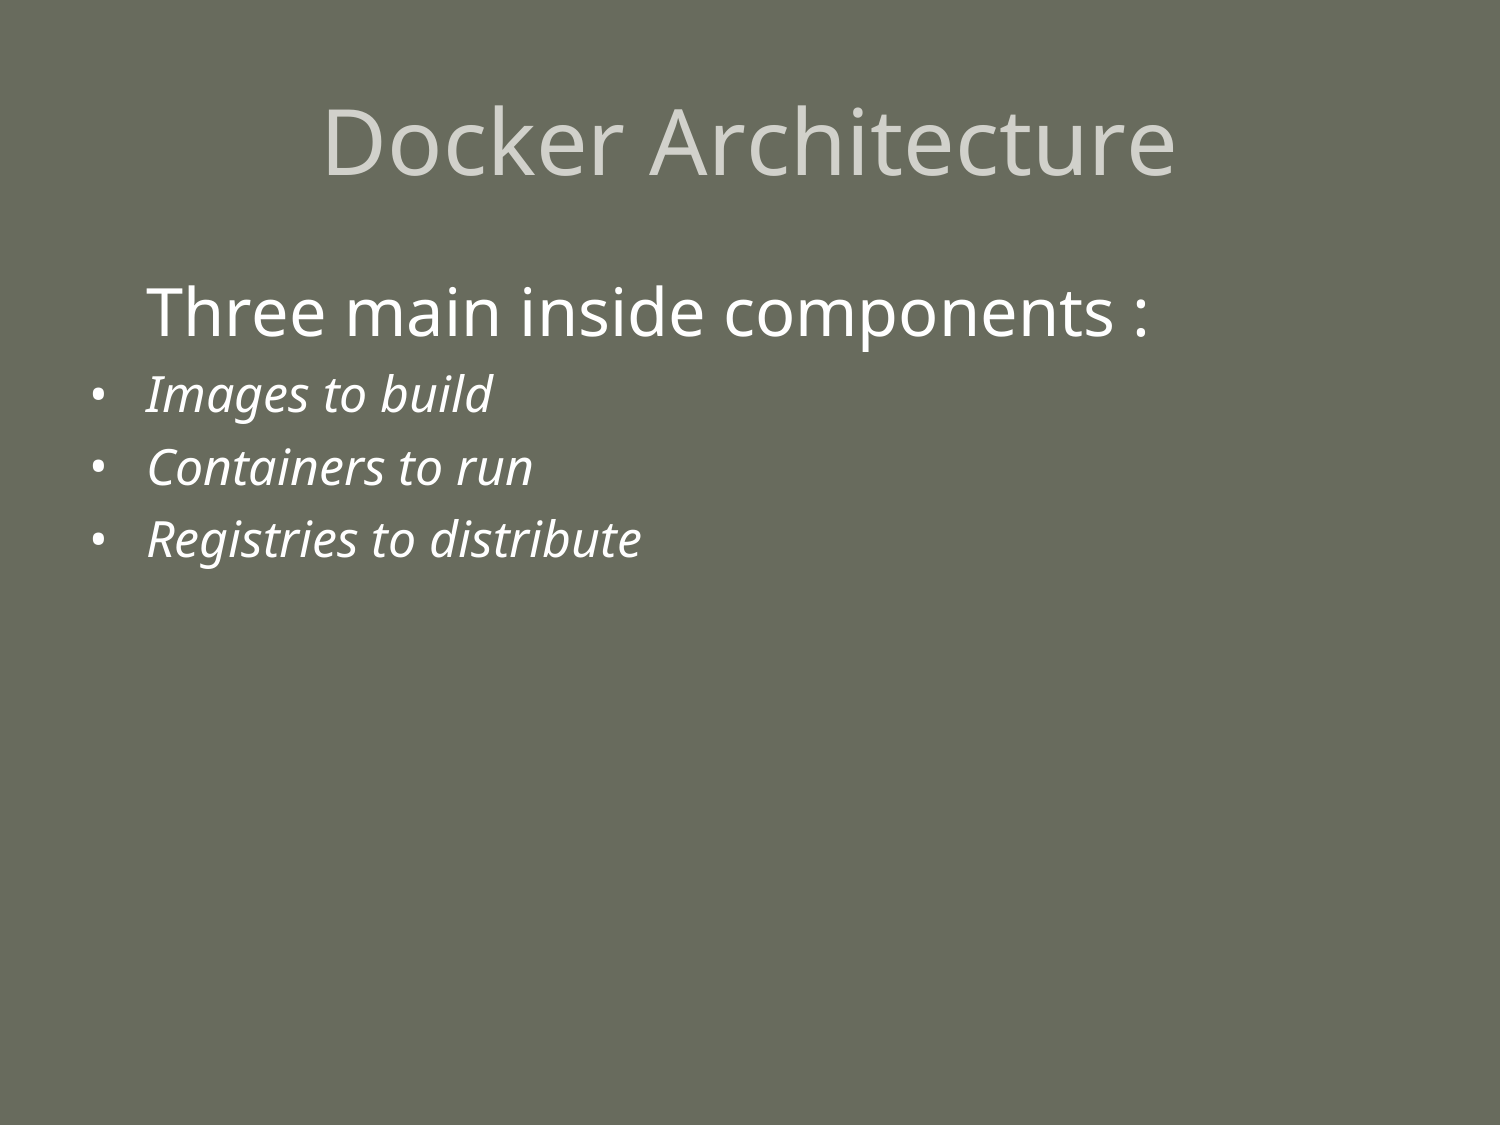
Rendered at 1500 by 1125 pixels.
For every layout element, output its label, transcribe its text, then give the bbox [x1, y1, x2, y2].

list Three main inside components : Images to build Containers to run Registries to distribute [75, 262, 1426, 1005]
title Docker Architecture [75, 45, 1426, 233]
